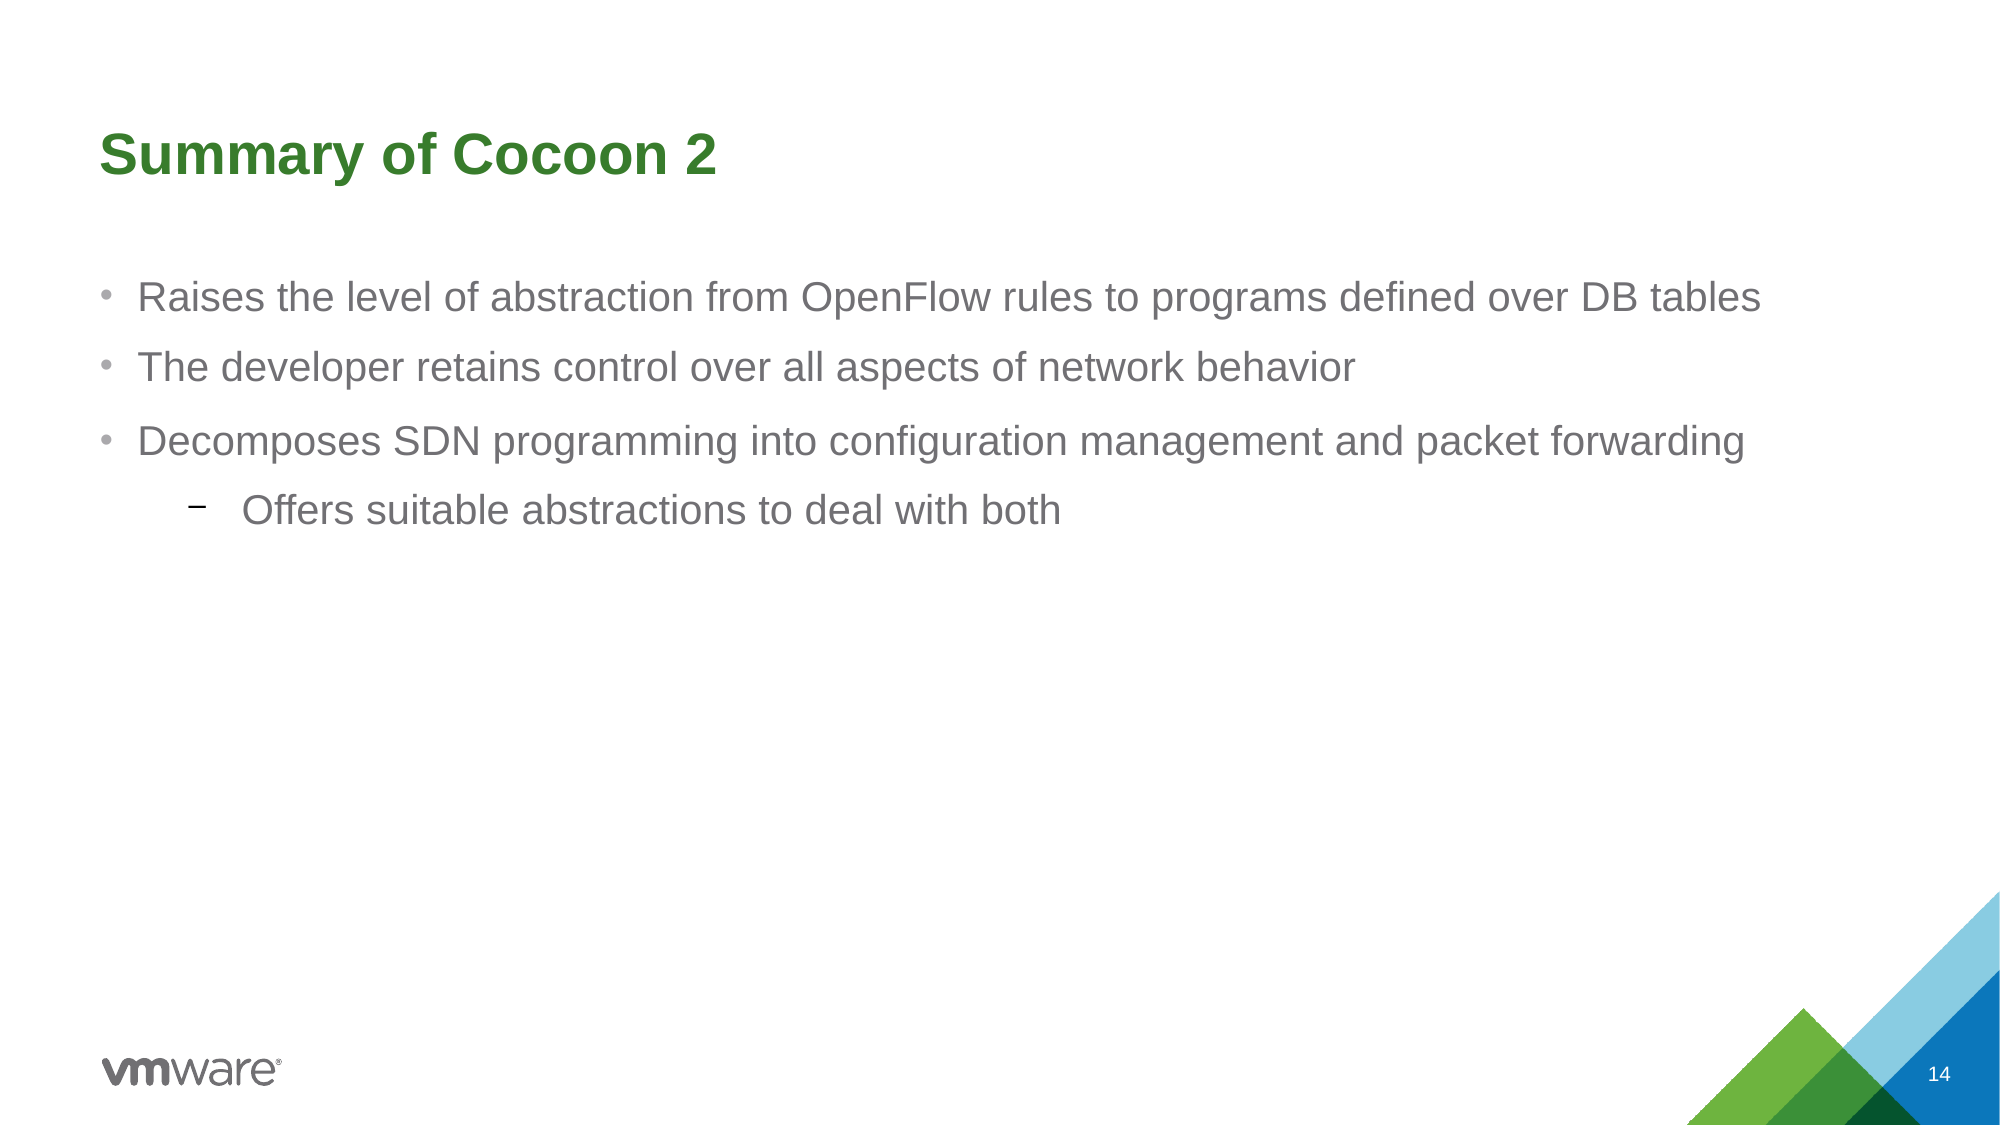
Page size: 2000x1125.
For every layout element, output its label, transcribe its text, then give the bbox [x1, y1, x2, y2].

title Summary of Cocoon 2 [100, 54, 1900, 188]
slide_number <number> [1902, 1060, 1977, 1085]
picture [1674, 887, 2000, 1125]
list Raises the level of abstraction from OpenFlow rules to programs defined over DB tables The developer retains control over all aspects of network behavior Decomposes SDN programming into configuration management and packet forwarding Offers suitable abstractions to deal with both [99, 275, 1900, 988]
